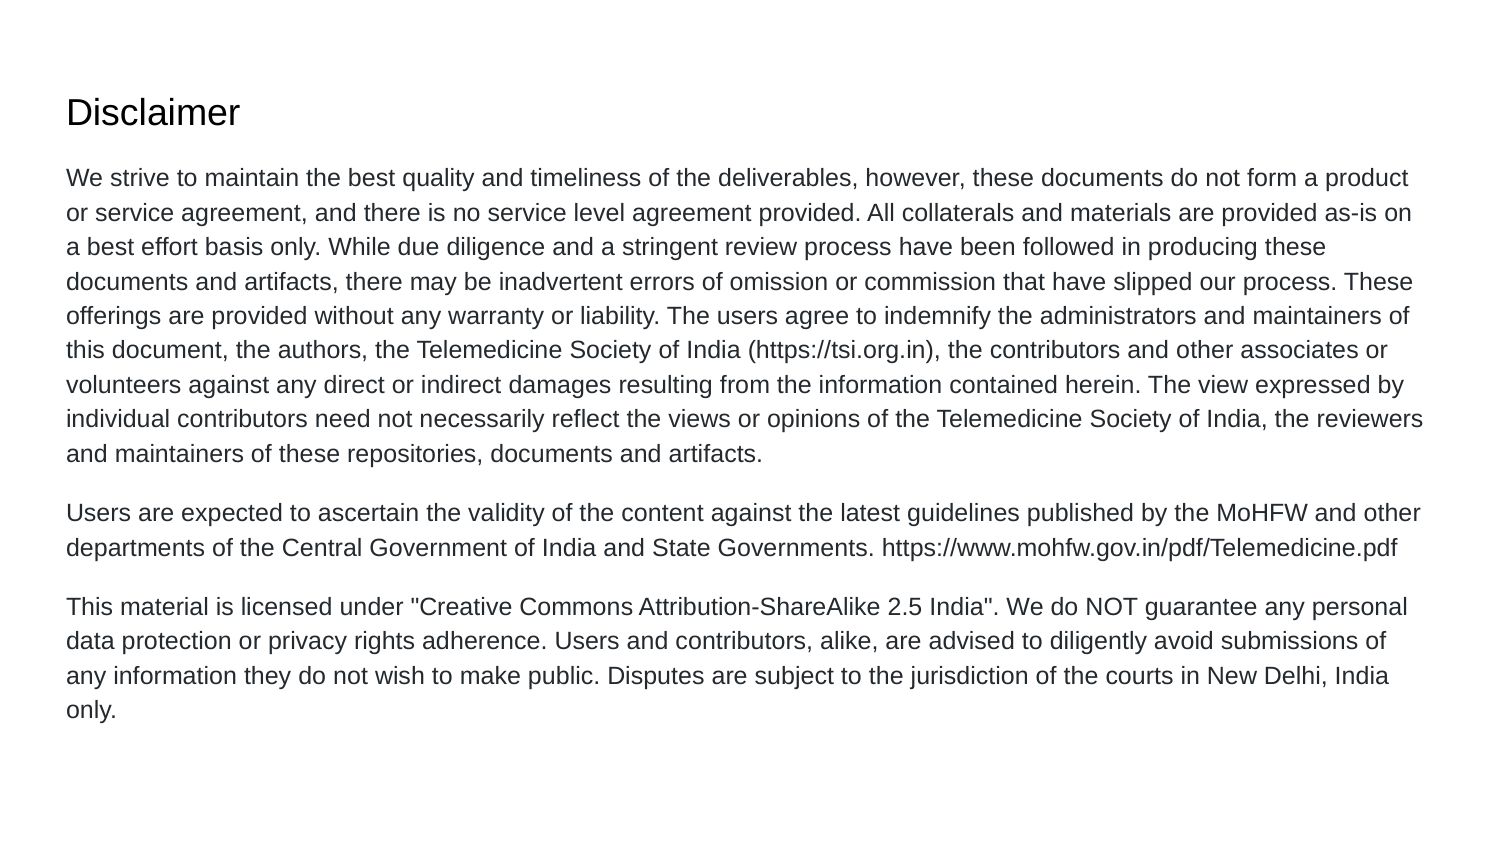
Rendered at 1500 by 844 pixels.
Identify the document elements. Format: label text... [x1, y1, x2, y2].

list We strive to maintain the best quality and timeliness of the deliverables, however, these documents do not form a product or service agreement, and there is no service level agreement provided. All collaterals and materials are provided as-is on a best effort basis only. While due diligence and a stringent review process have been followed in producing these documents and artifacts, there may be inadvertent errors of omission or commission that have slipped our process. These offerings are provided without any warranty or liability. The users agree to indemnify the administrators and maintainers of this document, the authors, the Telemedicine Society of India (https://tsi.org.in), the contributors and other associates or volunteers against any direct or indirect damages resulting from the information contained herein. The view expressed by individual contributors need not necessarily reflect the views or opinions of the Telemedicine Society of India, the reviewers and maintainers of these repositories, documents and artifacts. Users are expected to ascertain the validity of the content against the latest guidelines published by the MoHFW and other departments of the Central Government of India and State Governments. https://www.mohfw.gov.in/pdf/Telemedicine.pdf This material is licensed under "Creative Commons Attribution-ShareAlike 2.5 India". We do NOT guarantee any personal data protection or privacy rights adherence. Users and contributors, alike, are advised to diligently avoid submissions of any information they do not wish to make public. Disputes are subject to the jurisdiction of the courts in New Delhi, India only. [51, 142, 1449, 750]
title Disclaimer [51, 72, 1449, 142]
